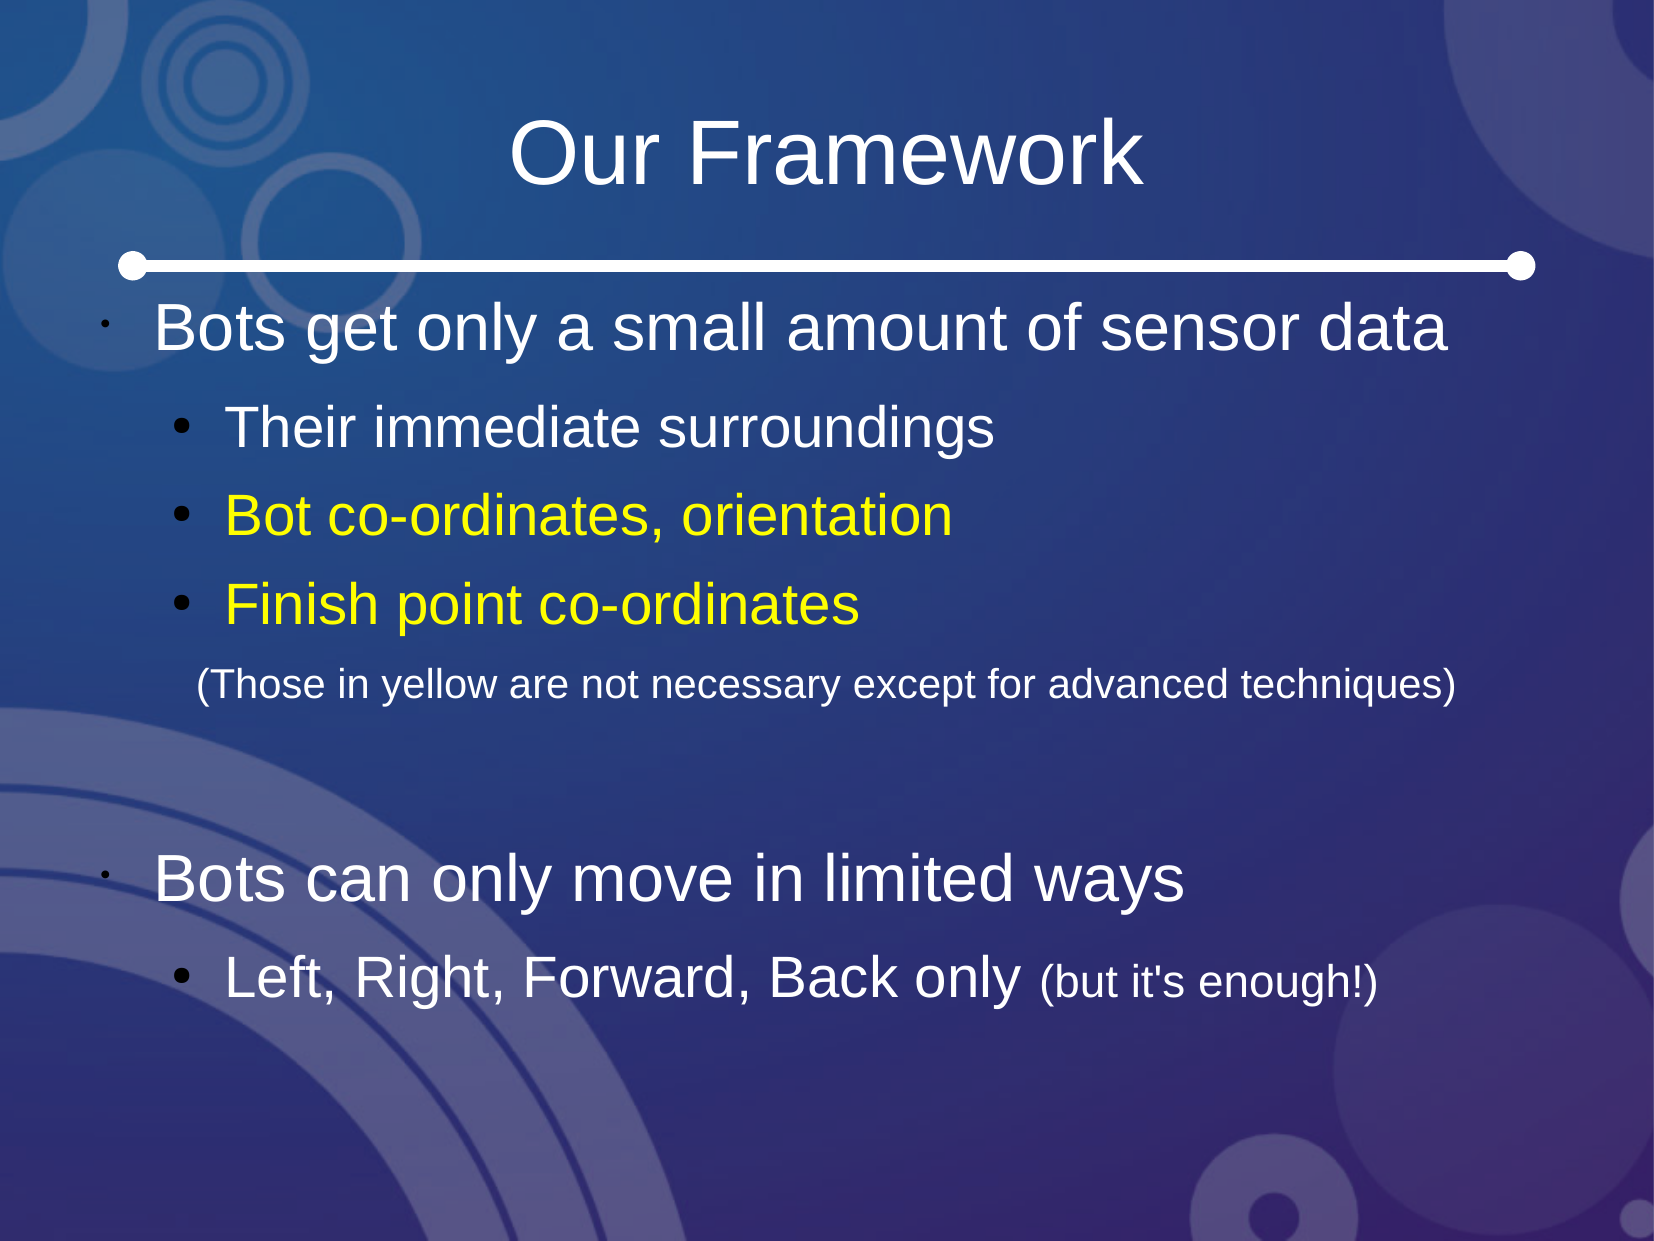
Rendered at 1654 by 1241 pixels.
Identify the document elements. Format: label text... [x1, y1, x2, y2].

list Bots get only a small amount of sensor data Their immediate surroundings Bot co-ordinates, orientation Finish point co-ordinates (Those in yellow are not necessary except for advanced techniques) Bots can only move in limited ways Left, Right, Forward, Back only (but it's enough!) [82, 290, 1571, 1094]
title Our Framework [82, 56, 1571, 250]
